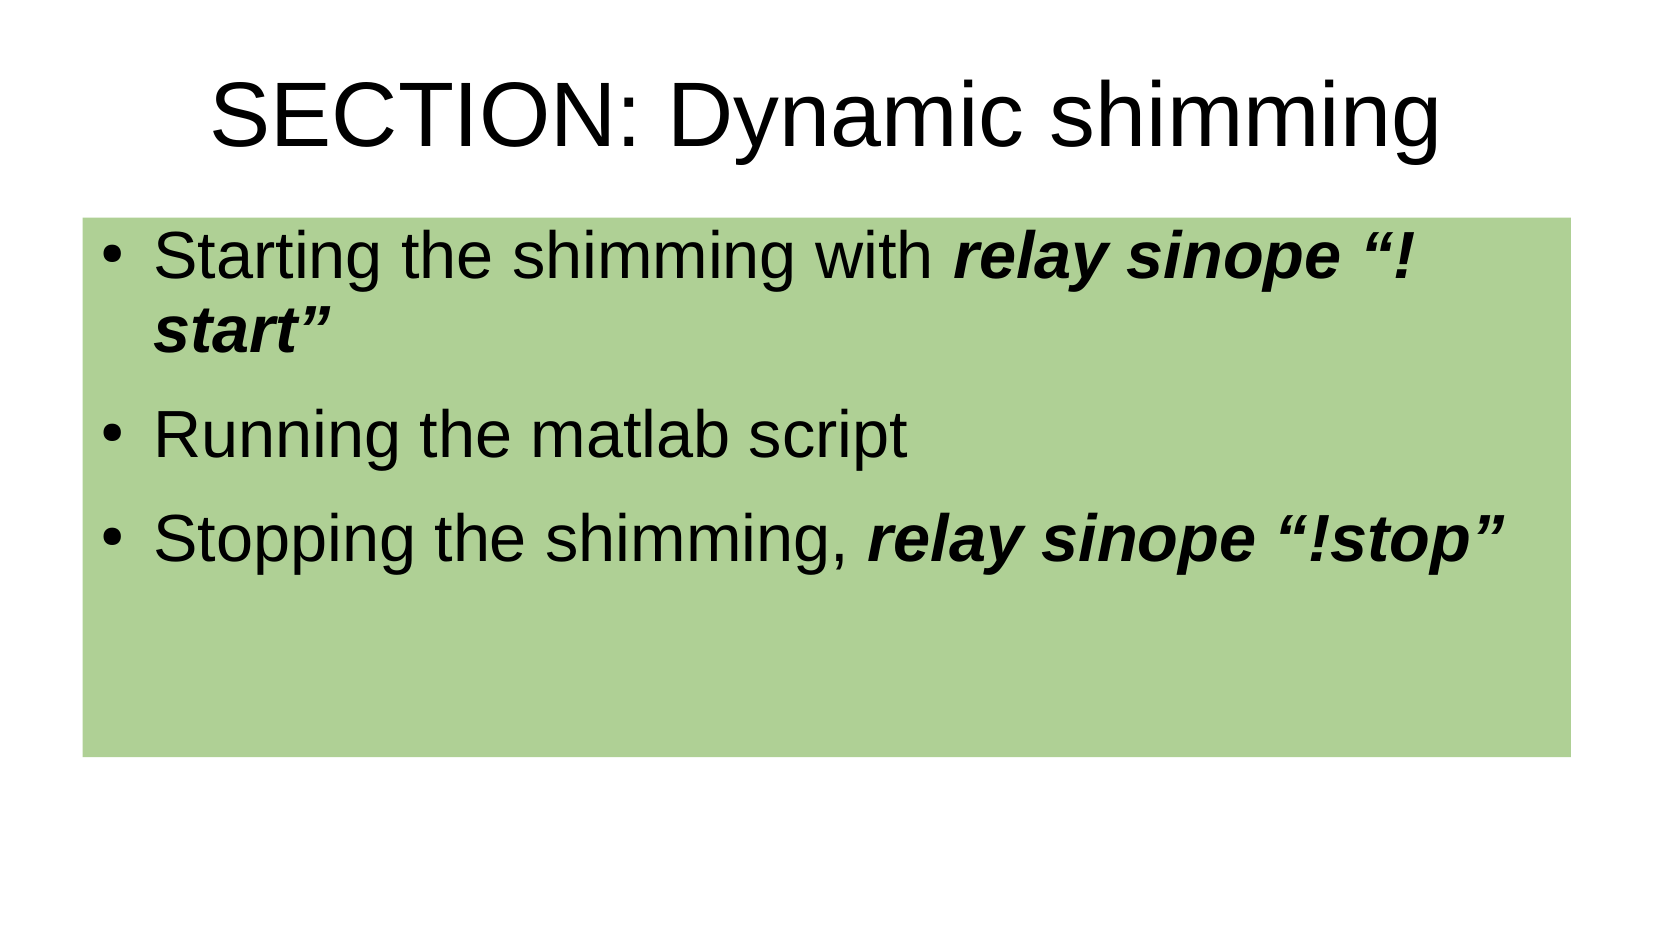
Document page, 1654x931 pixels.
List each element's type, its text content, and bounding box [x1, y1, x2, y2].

list Starting the shimming with relay sinope “!start” Running the matlab script Stopping the shimming, relay sinope “!stop” [82, 217, 1571, 758]
title SECTION: Dynamic shimming [82, 37, 1571, 193]
